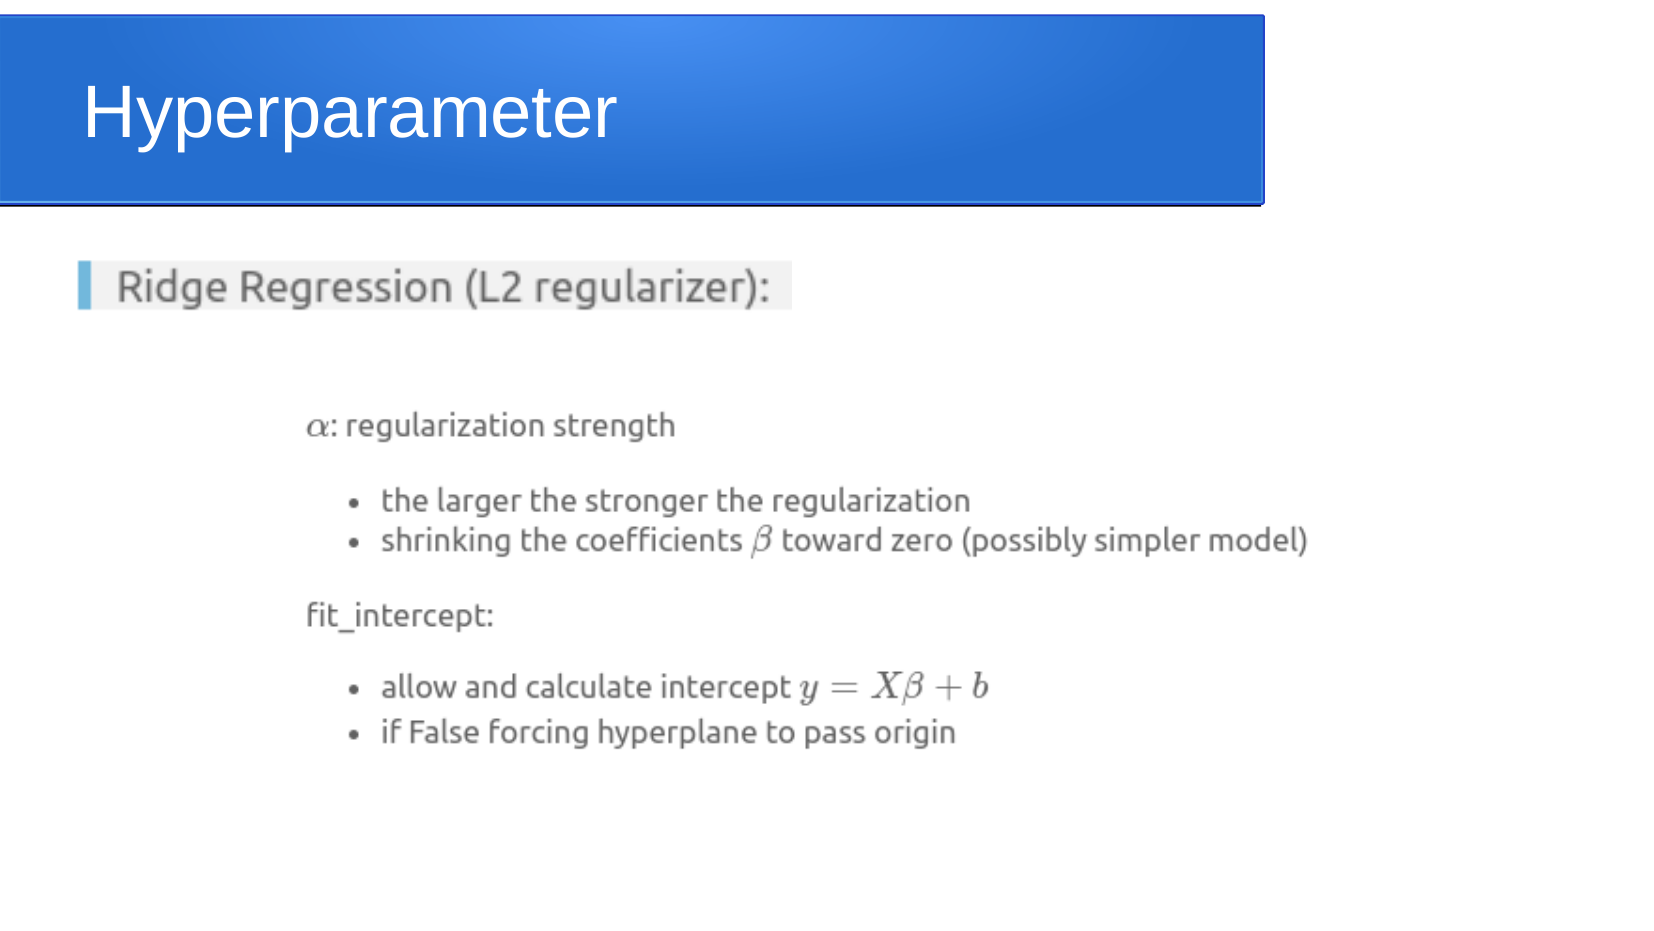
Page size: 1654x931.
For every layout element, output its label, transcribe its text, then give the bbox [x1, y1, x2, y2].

picture [61, 236, 792, 341]
title Hyperparameter [82, 35, 1235, 189]
picture [295, 401, 1366, 768]
